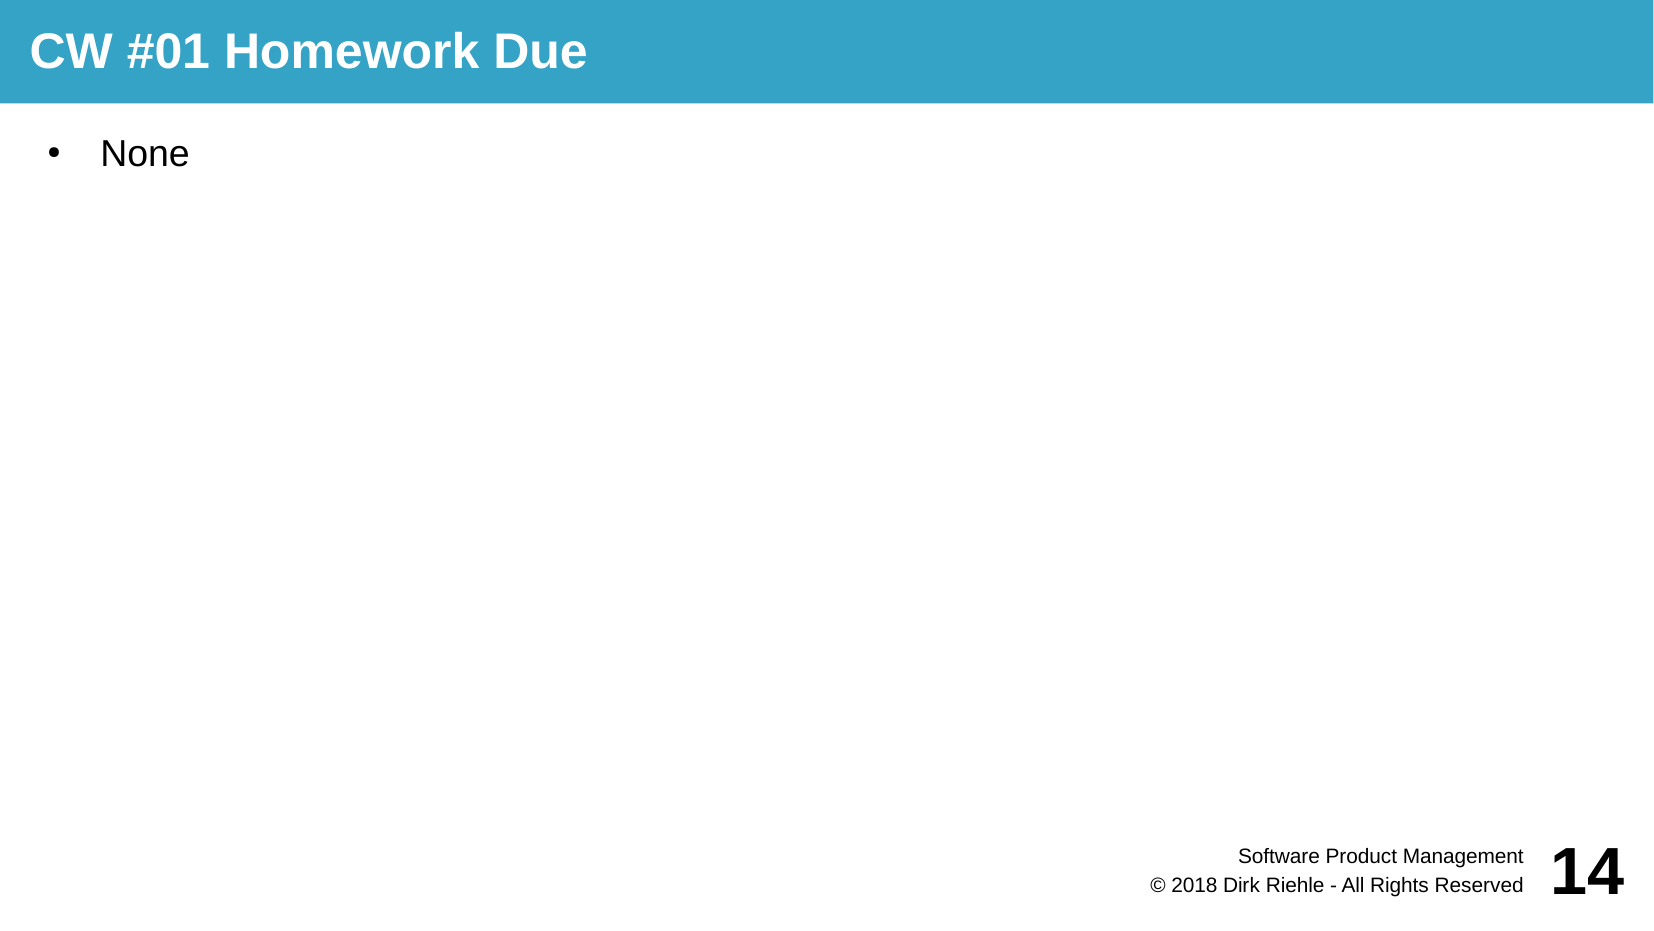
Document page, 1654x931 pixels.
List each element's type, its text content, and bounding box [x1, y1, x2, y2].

title CW #01 Homework Due [0, 0, 1654, 104]
list None [29, 132, 1625, 798]
